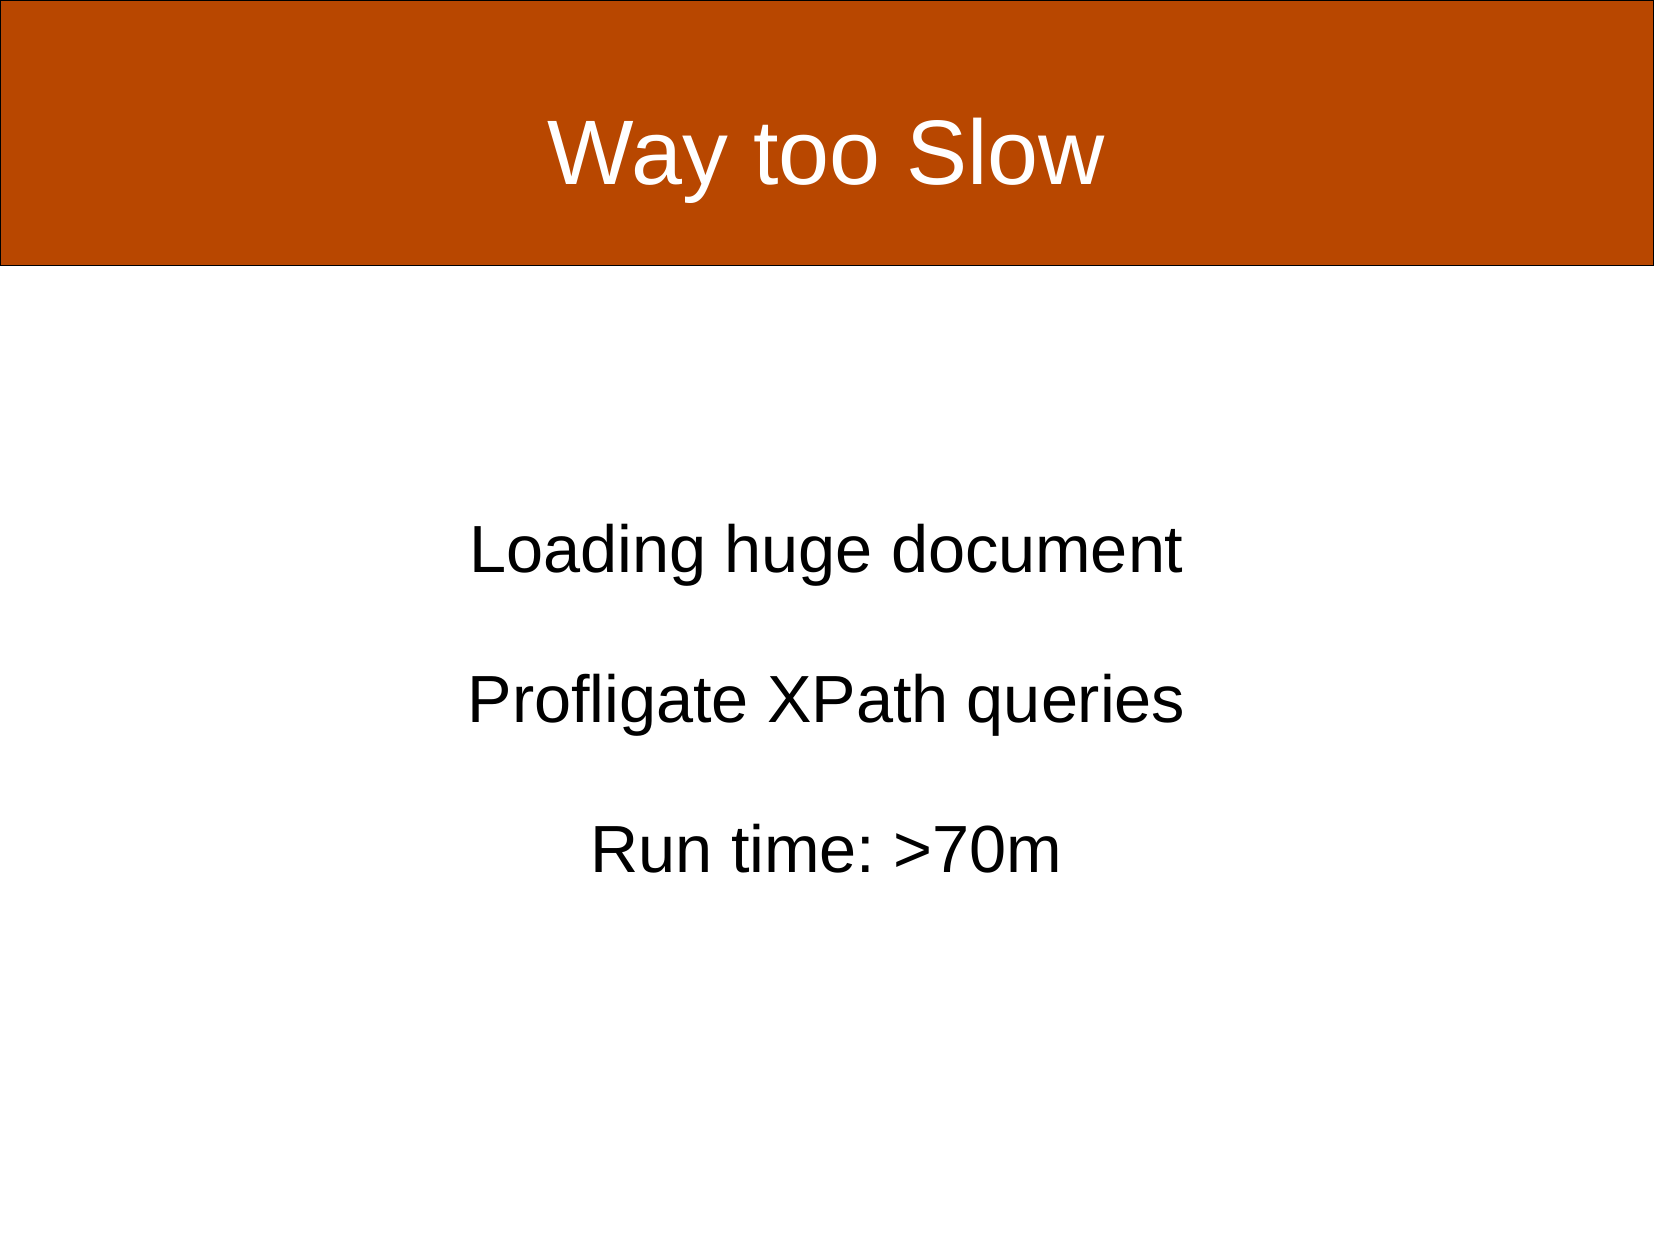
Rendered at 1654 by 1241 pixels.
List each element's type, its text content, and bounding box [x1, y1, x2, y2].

subtitle Loading huge document Profligate XPath queries Run time: >70m [82, 297, 1571, 1102]
title Way too Slow [82, 56, 1571, 250]
